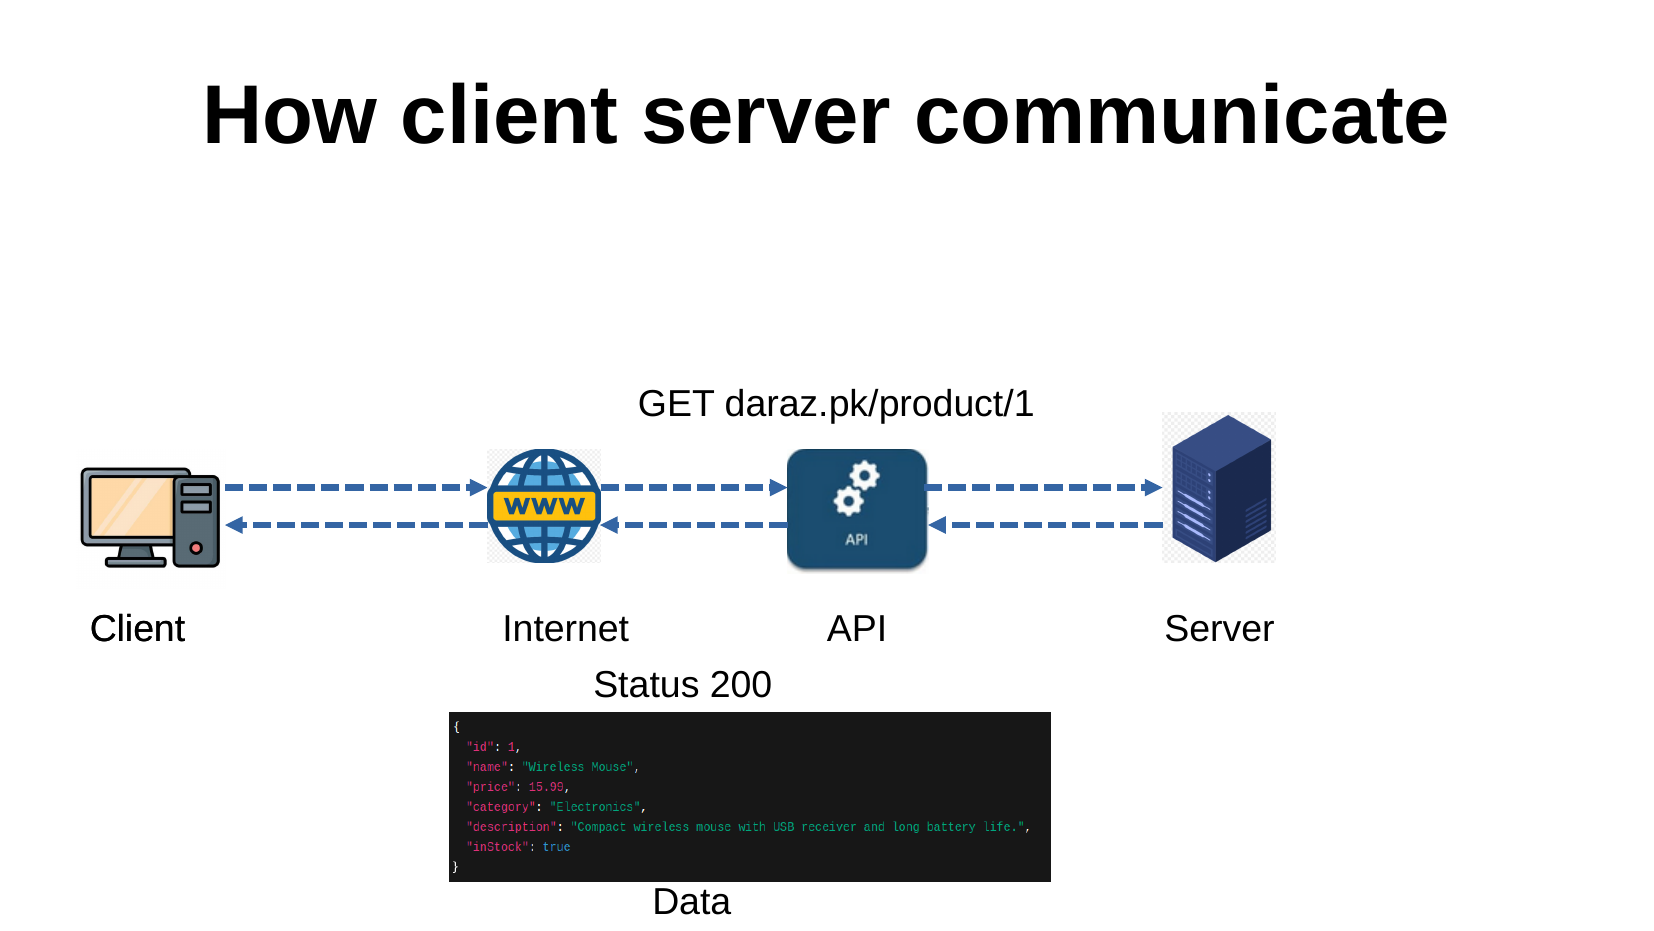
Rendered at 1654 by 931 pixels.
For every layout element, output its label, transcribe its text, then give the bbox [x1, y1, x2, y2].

text_box Data [637, 873, 747, 931]
picture [1162, 412, 1276, 563]
picture [787, 449, 929, 574]
text_box GET daraz.pk/product/1 [623, 375, 1051, 432]
picture [487, 449, 601, 563]
text_box Status 200 [578, 655, 788, 713]
title How client server communicate [82, 37, 1571, 193]
text_box API [812, 600, 903, 657]
text_box Internet [487, 600, 645, 657]
picture [449, 712, 1051, 882]
text_box Server [1149, 600, 1290, 657]
text_box Client [75, 600, 201, 657]
picture [76, 449, 226, 589]
